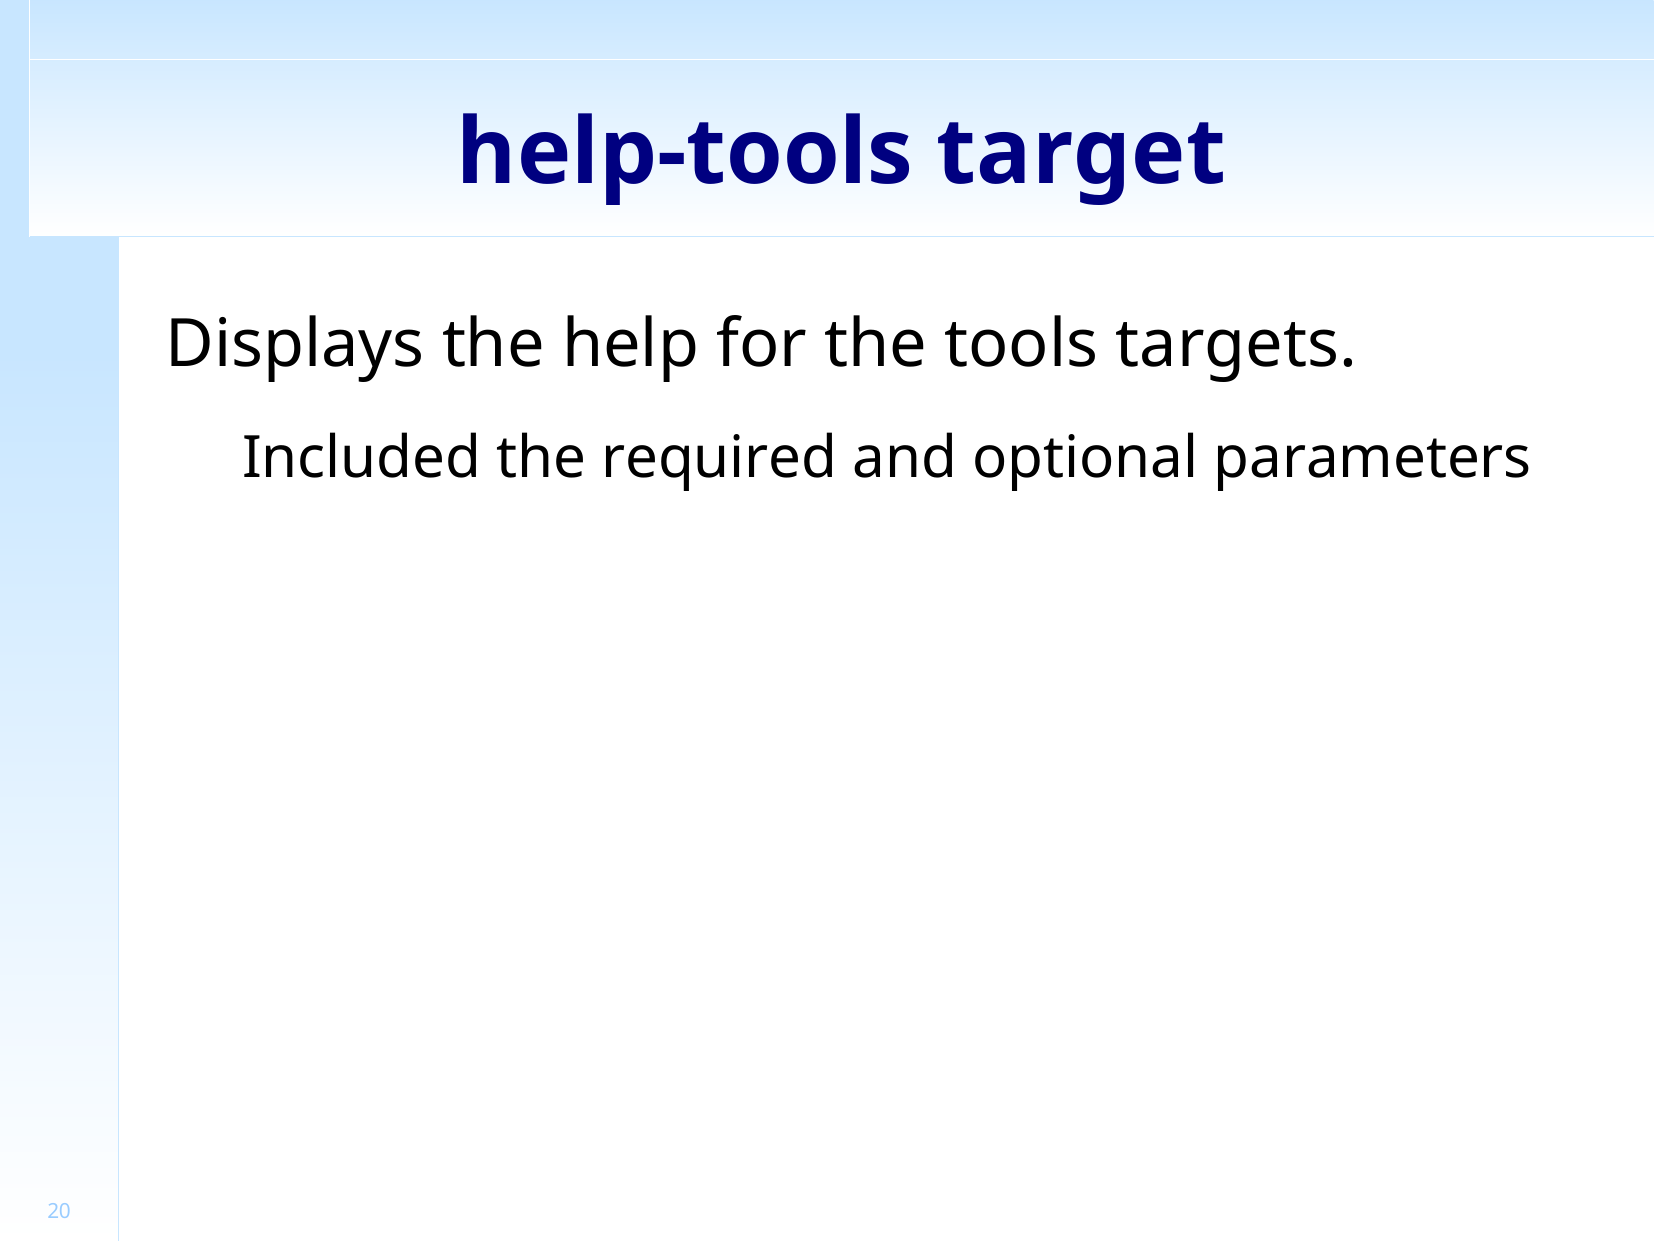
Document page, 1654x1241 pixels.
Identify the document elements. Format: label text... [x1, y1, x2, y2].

list Displays the help for the tools targets. Included the required and optional parameters [147, 295, 1625, 1182]
title help-tools target [29, 59, 1654, 237]
